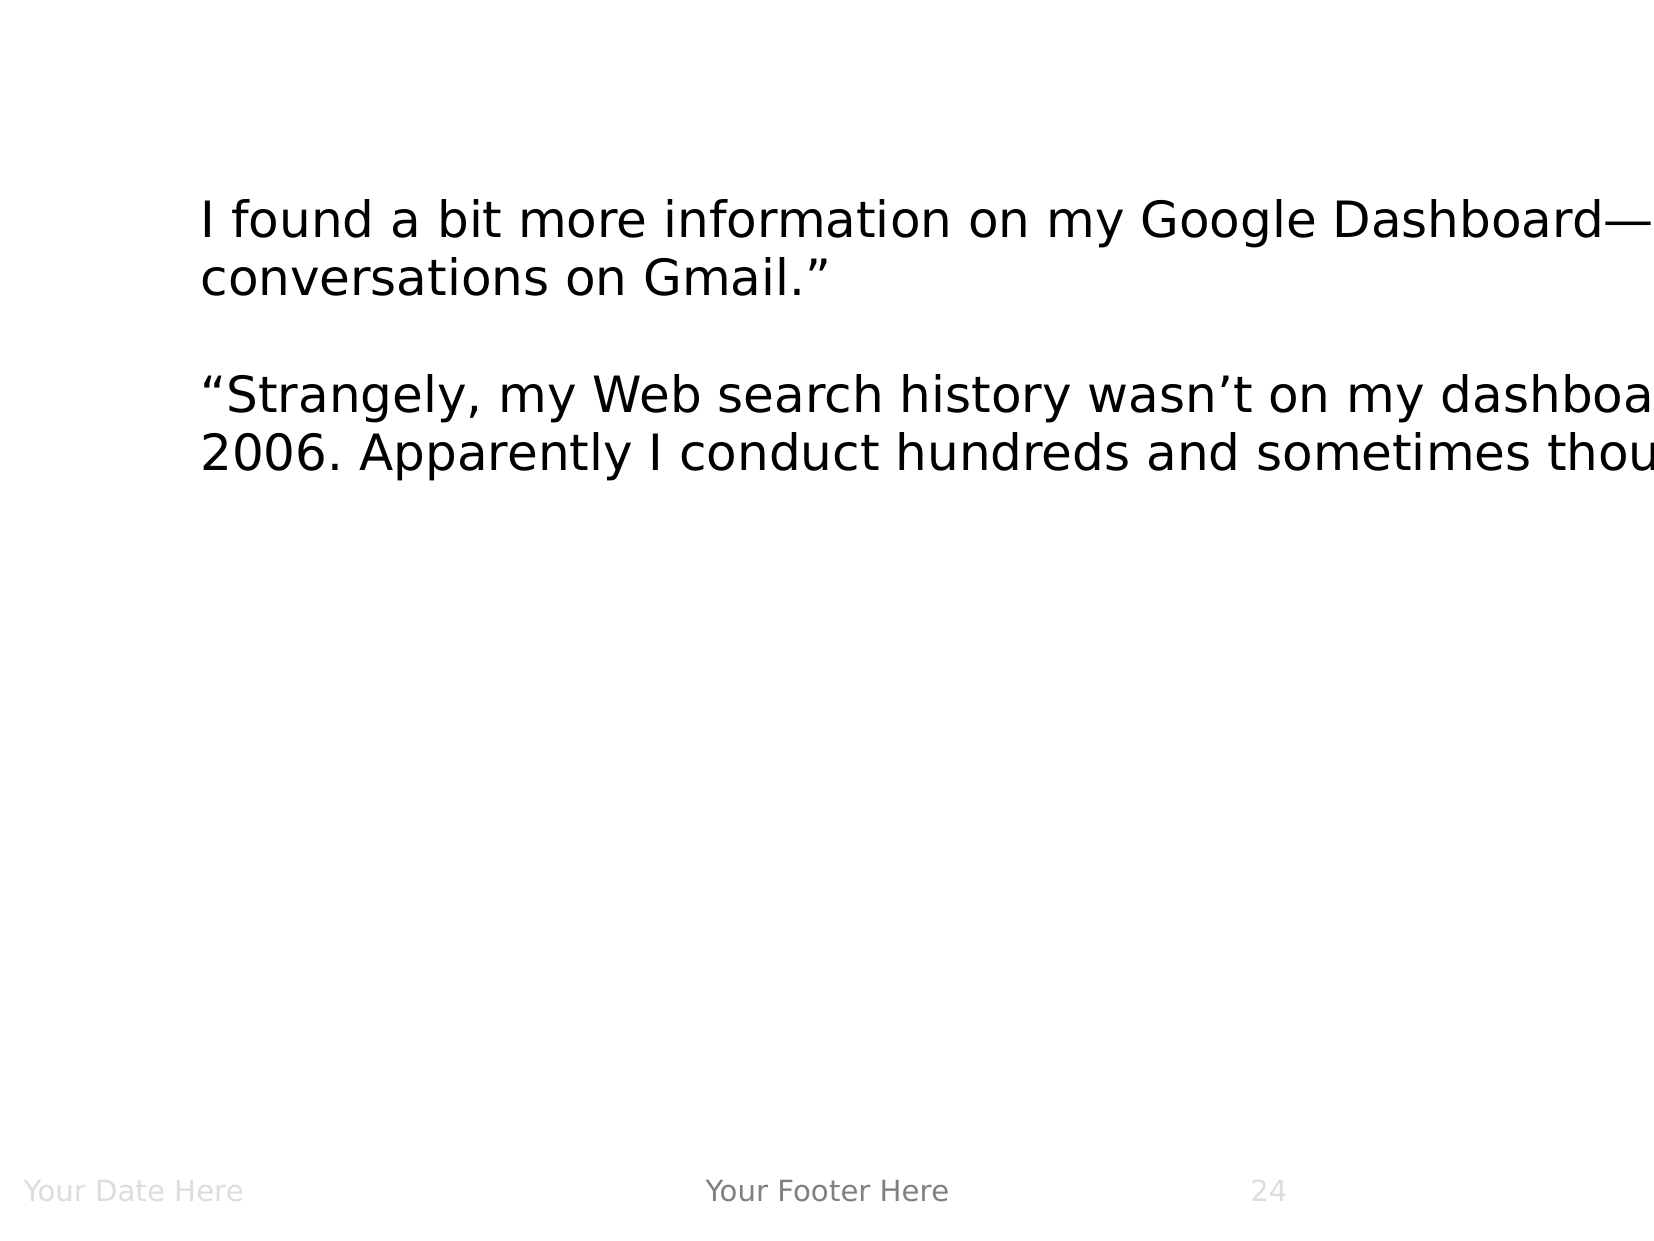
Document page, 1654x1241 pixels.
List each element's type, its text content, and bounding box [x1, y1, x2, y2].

text_box [1250, 1172, 1636, 1241]
text_box Your Footer Here [565, 1172, 1090, 1241]
text_box Your Date Here [23, 1172, 409, 1241]
text_box I found a bit more information on my Google Dashboard—a page that contains information about my activity on various Google services that was buried in my Gmail account settings. ...I have had 23,397 e-mail and chat conversations on Gmail.” “Strangely, my Web search history wasn’t on my dashboard. It was hidden away in a section of my account called “other tools.” There I found that Google had been logging my Web searches from the time I opened my account in 2006. Apparently I conduct hundreds and sometimes thousands of Google searches per month. [Her reaction to viewing these was] “This was more intimate than a diary. It was a window into my thoughts each day.” [185, 183, 1472, 1035]
